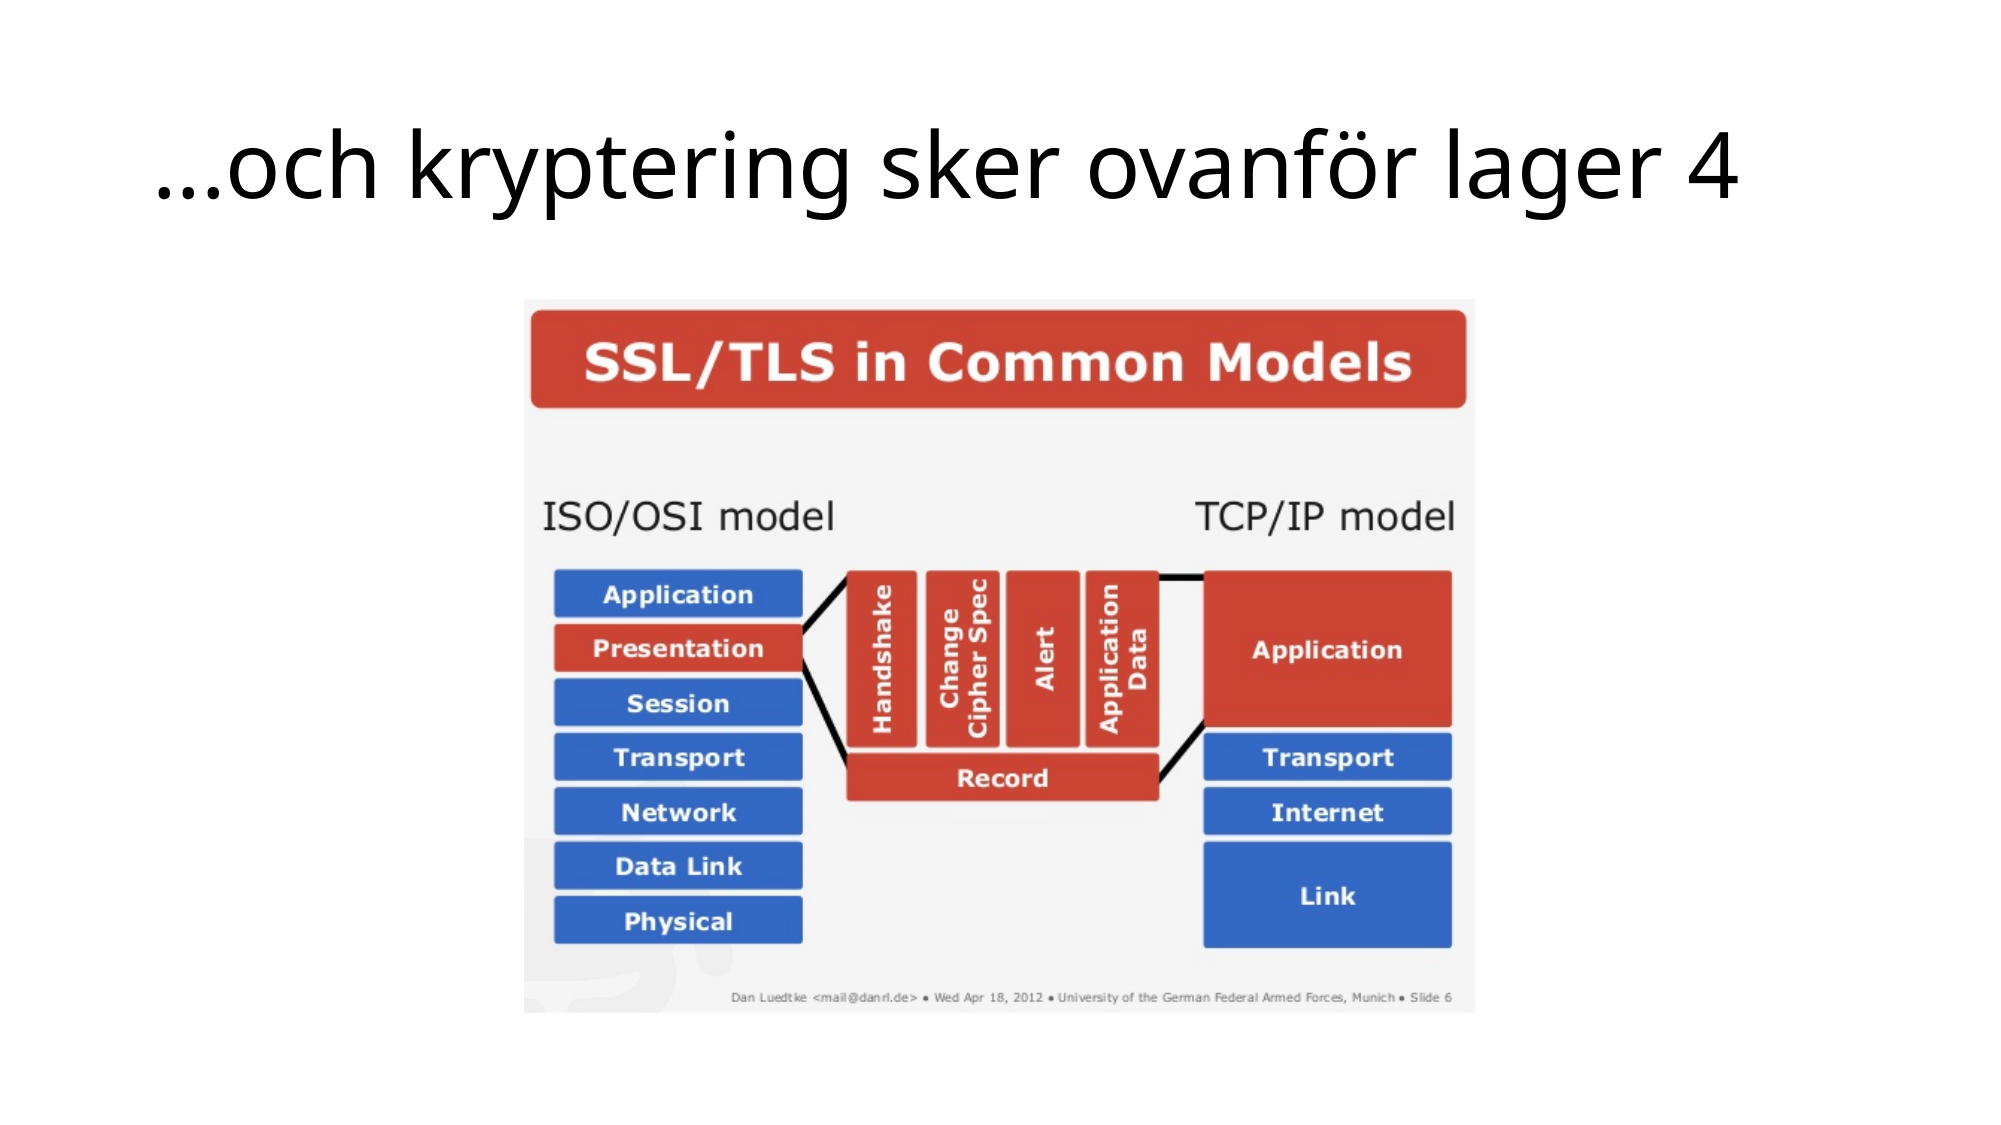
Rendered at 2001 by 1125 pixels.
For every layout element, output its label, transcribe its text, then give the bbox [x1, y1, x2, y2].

picture [524, 299, 1476, 1014]
title ...och kryptering sker ovanför lager 4 [137, 59, 1863, 278]
